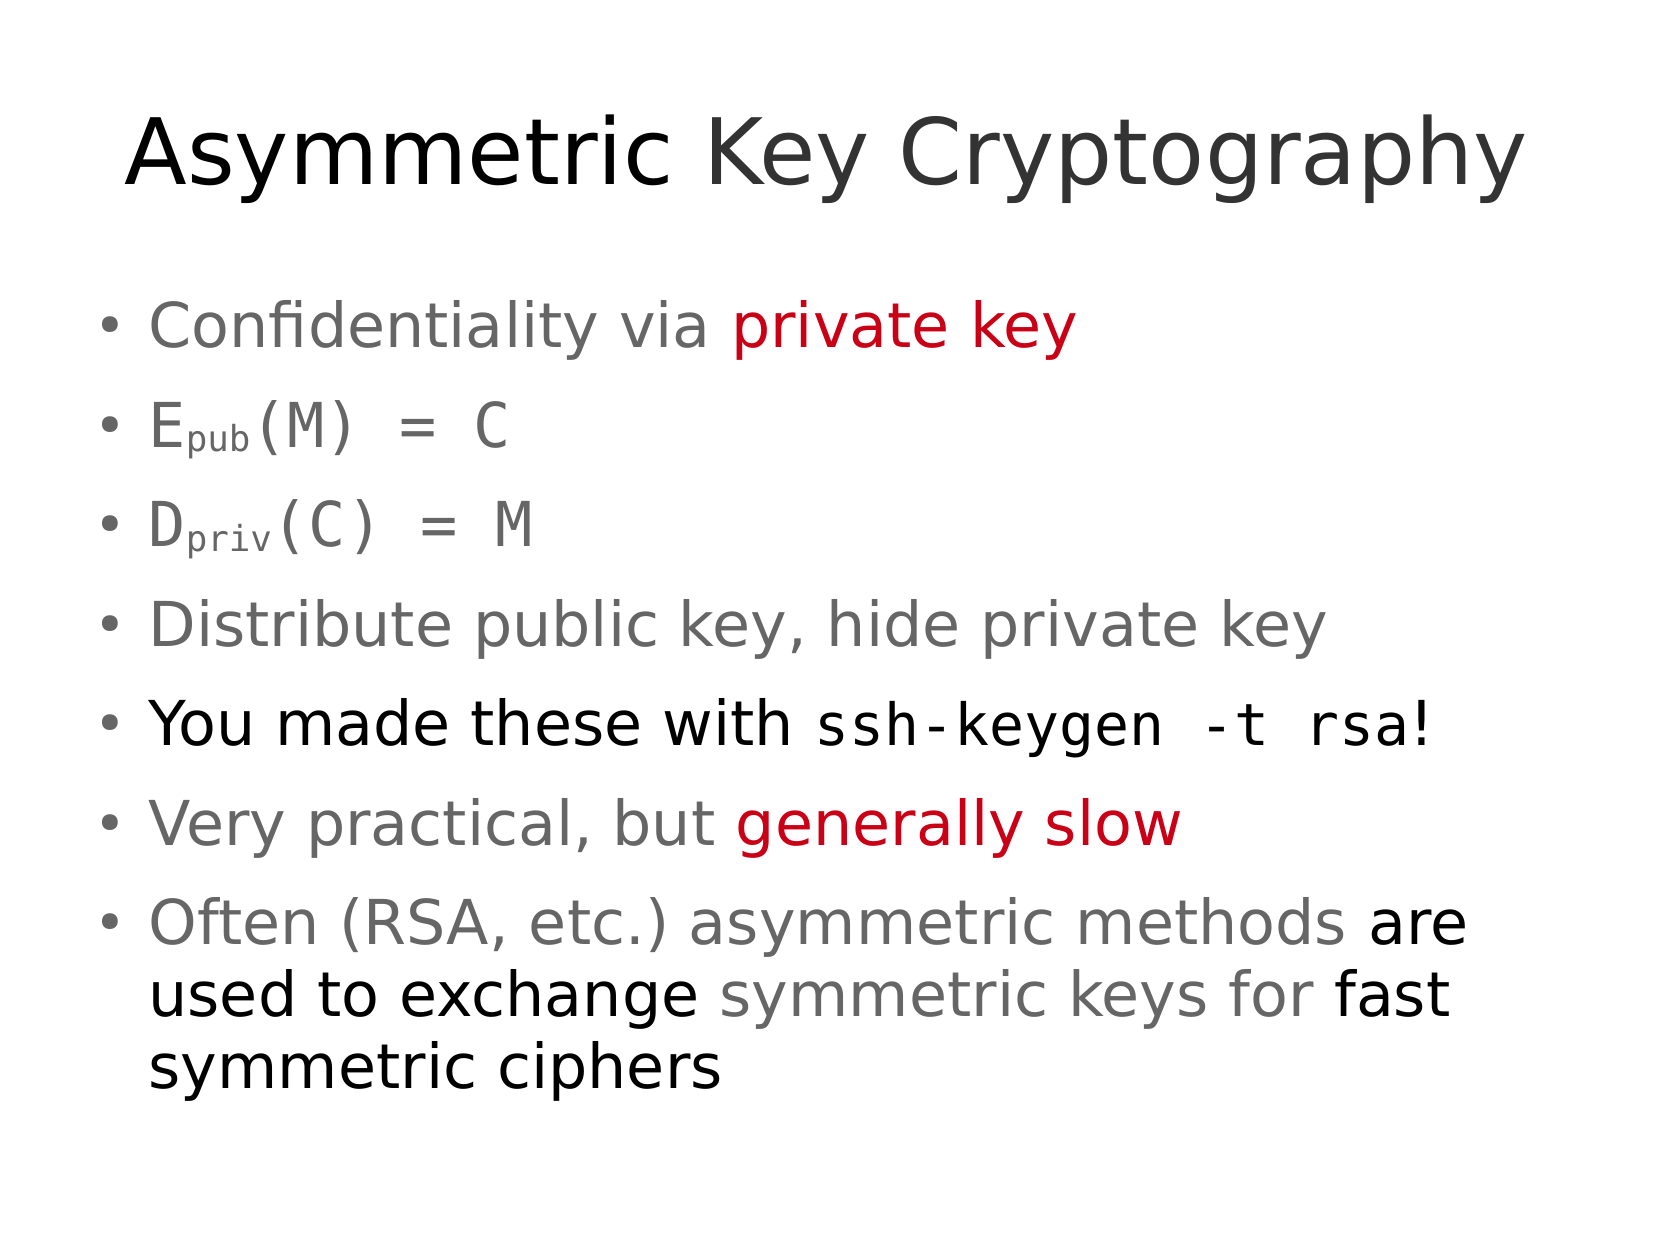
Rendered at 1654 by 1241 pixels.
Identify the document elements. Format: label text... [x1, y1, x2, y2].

list Confidentiality via private key Epub(M) = C Dpriv(C) = M Distribute public key, hide private key You made these with ssh-keygen -t rsa! Very practical, but generally slow Often (RSA, etc.) asymmetric methods are used to exchange symmetric keys for fast symmetric ciphers [82, 290, 1571, 1109]
title Asymmetric Key Cryptography [82, 49, 1571, 257]
